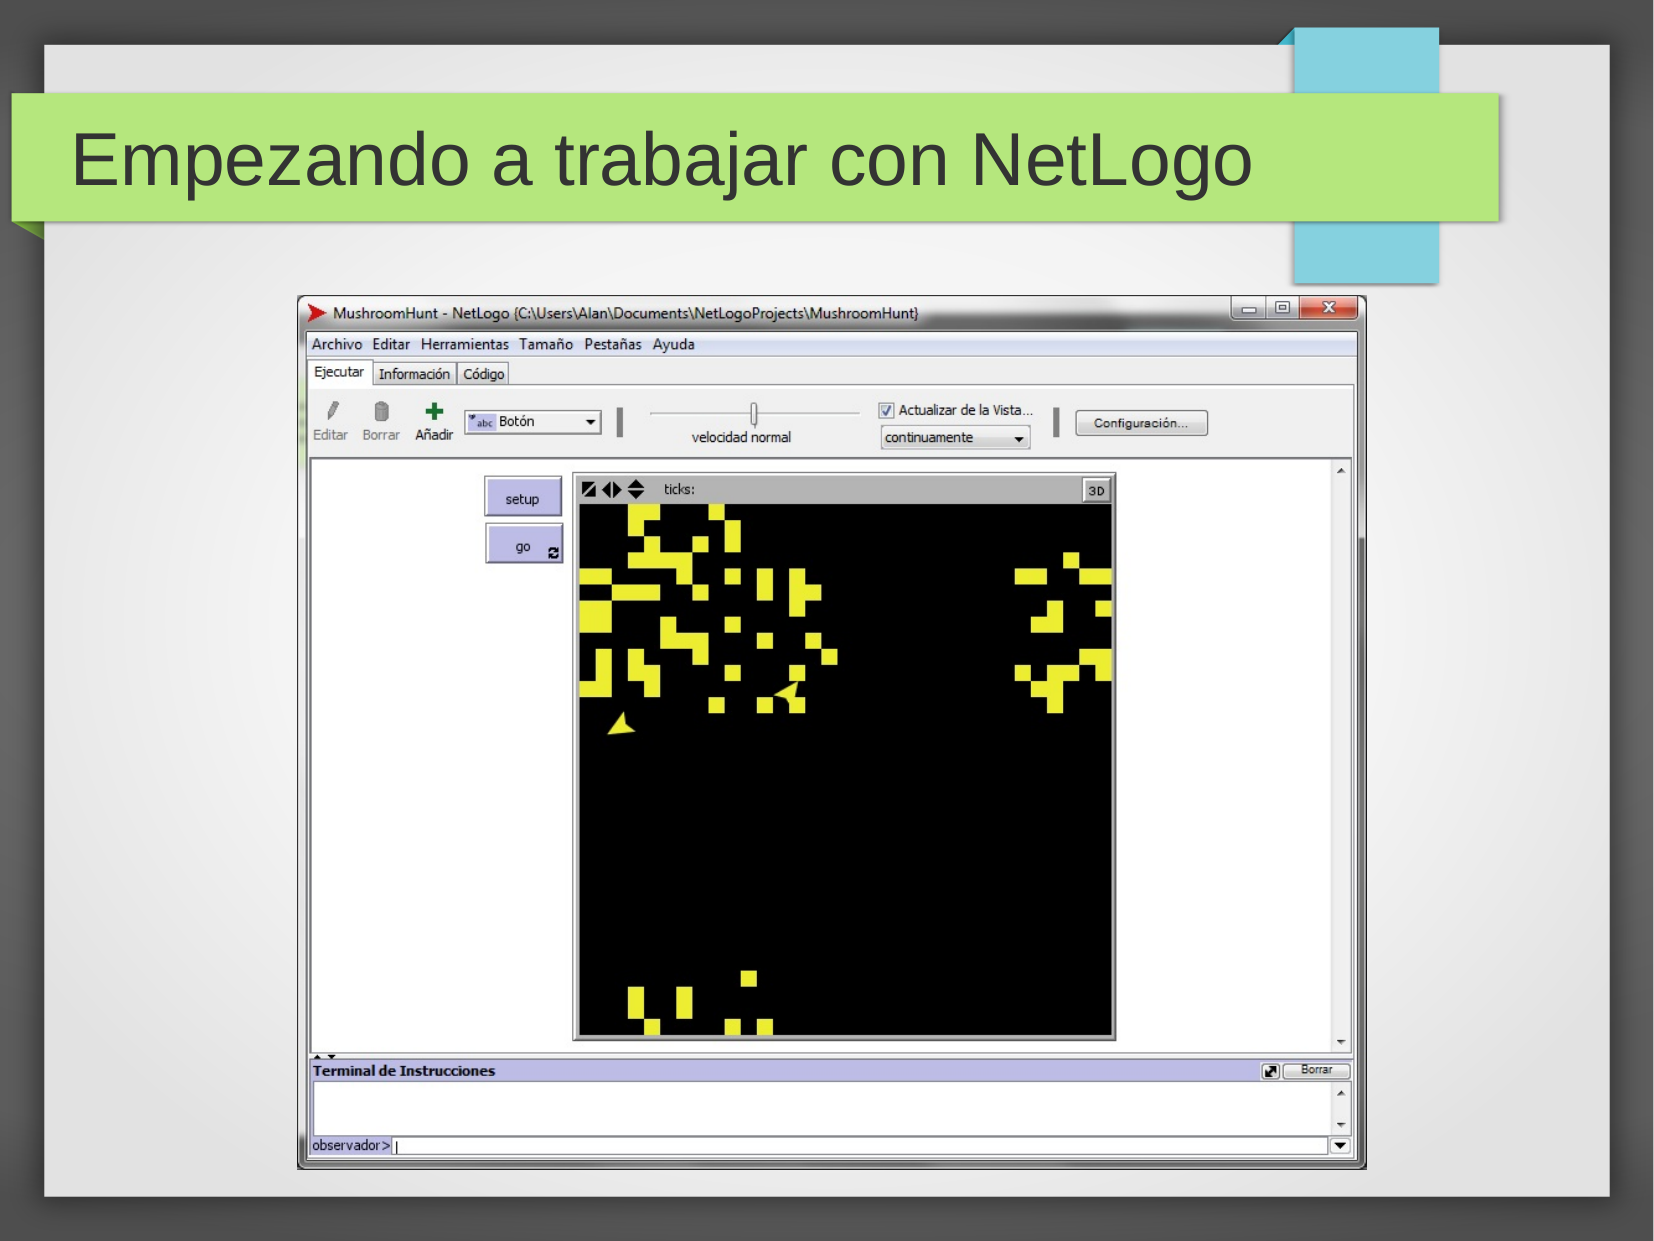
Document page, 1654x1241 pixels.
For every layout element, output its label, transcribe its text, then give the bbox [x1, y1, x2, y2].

title Empezando a trabajar con NetLogo [70, 106, 1288, 213]
picture [0, 0, 1654, 1241]
